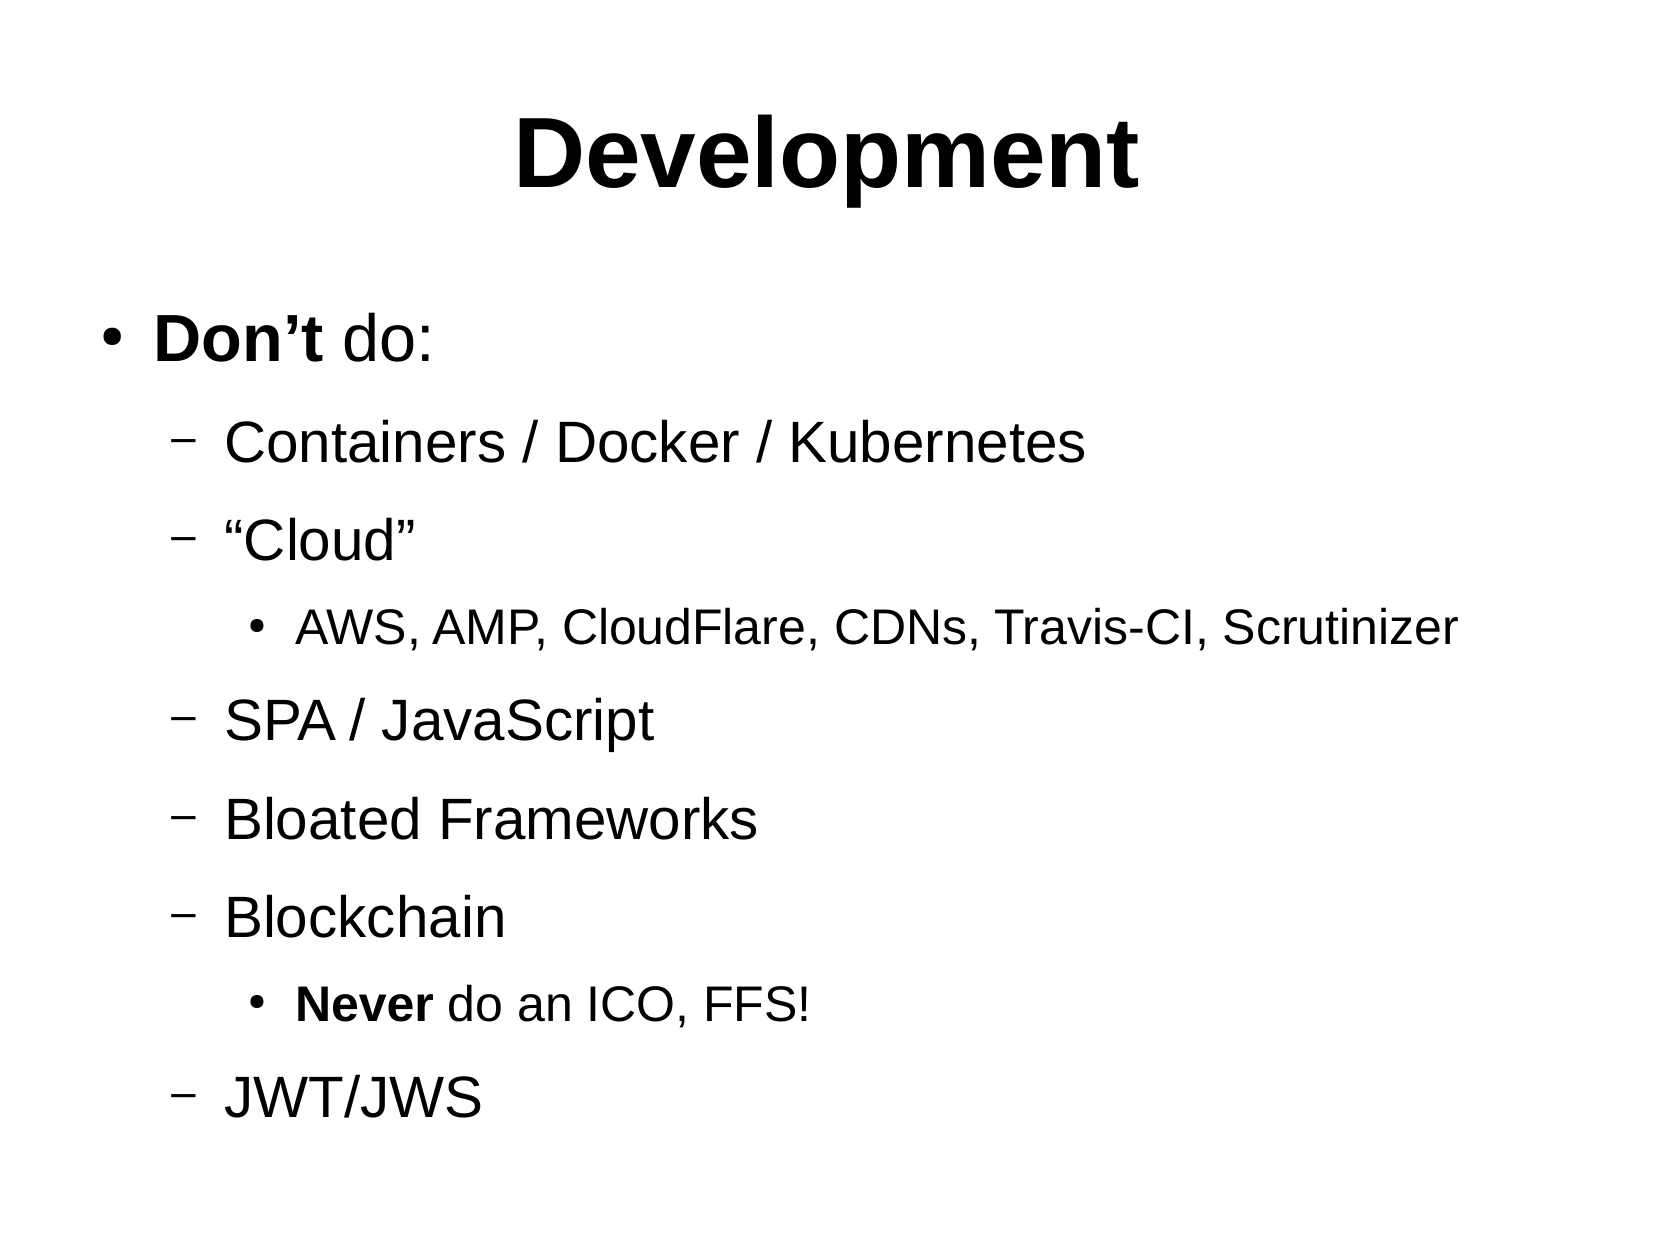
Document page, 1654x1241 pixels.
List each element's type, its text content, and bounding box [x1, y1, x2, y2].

title Development [82, 49, 1571, 257]
list Don’t do: Containers / Docker / Kubernetes “Cloud” AWS, AMP, CloudFlare, CDNs, Travis-CI, Scrutinizer SPA / JavaScript Bloated Frameworks Blockchain Never do an ICO, FFS! JWT/JWS [82, 290, 1571, 1171]
